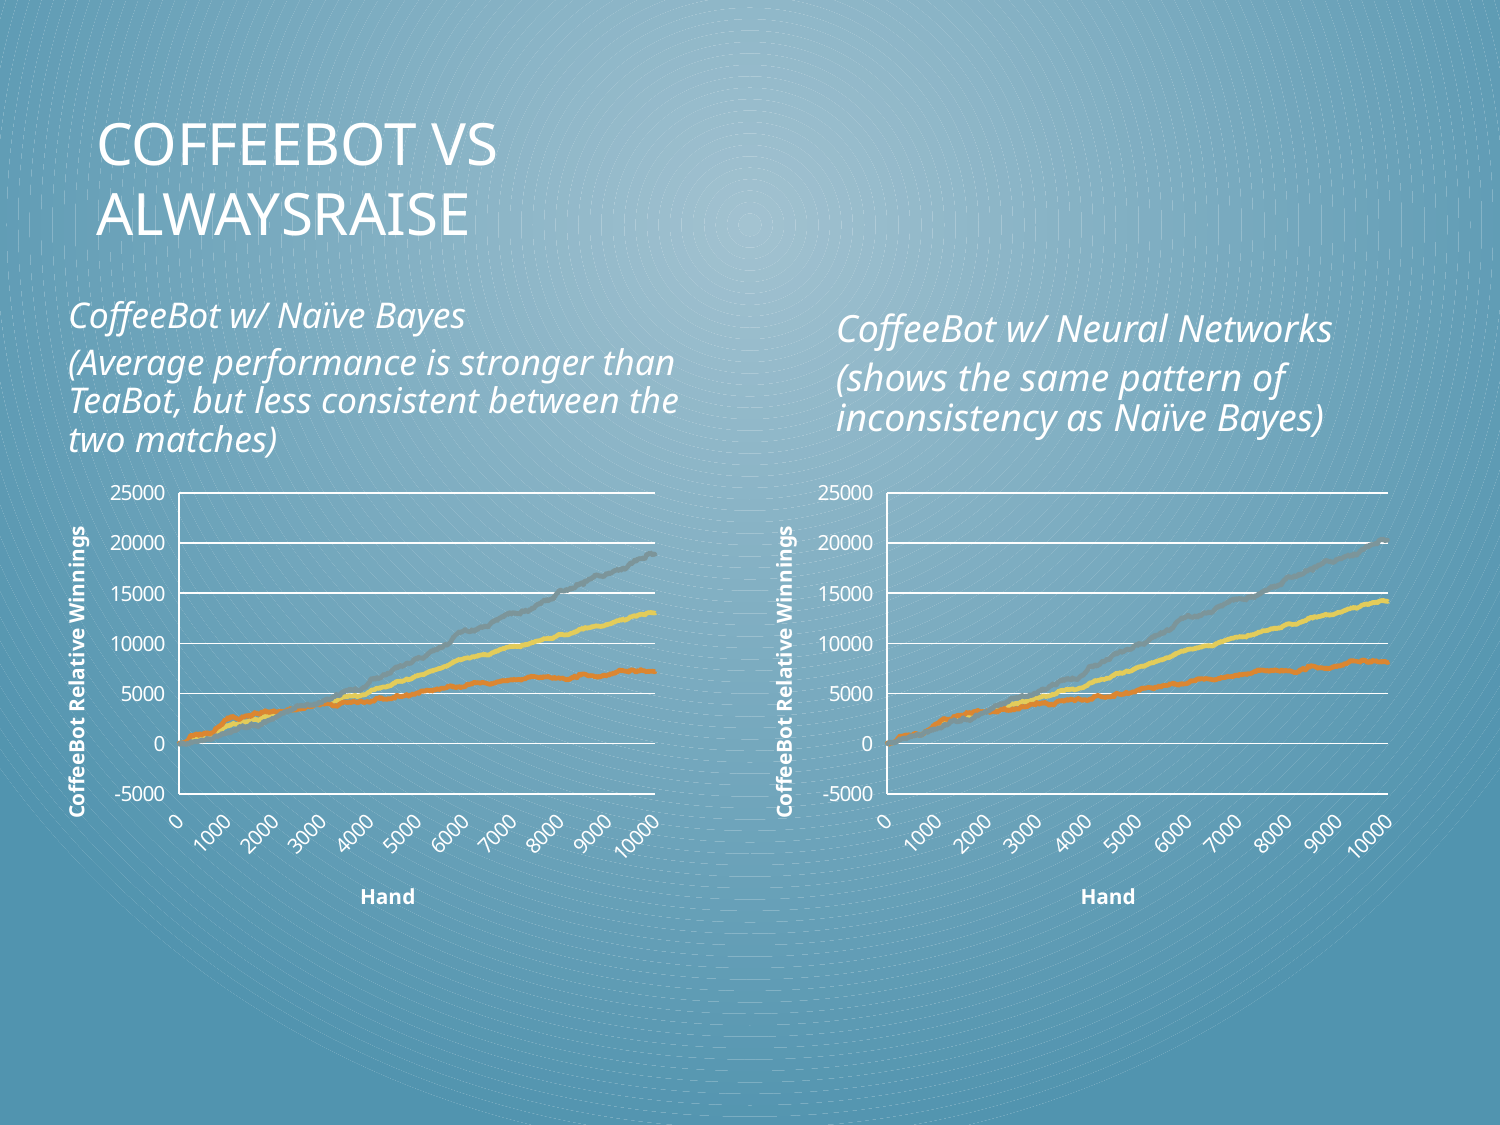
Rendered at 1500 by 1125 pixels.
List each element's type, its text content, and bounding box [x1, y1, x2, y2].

list CoffeeBot w/ Neural Networks (shows the same pattern of inconsistency as Naïve Bayes) [820, 302, 1422, 456]
chart [29, 469, 679, 943]
list CoffeeBot w/ Naïve Bayes (Average performance is stronger than TeaBot, but less consistent between the two matches) [53, 290, 715, 480]
title COFFEEBot vs Alwaysraise [81, 99, 675, 275]
chart [737, 469, 1412, 943]
